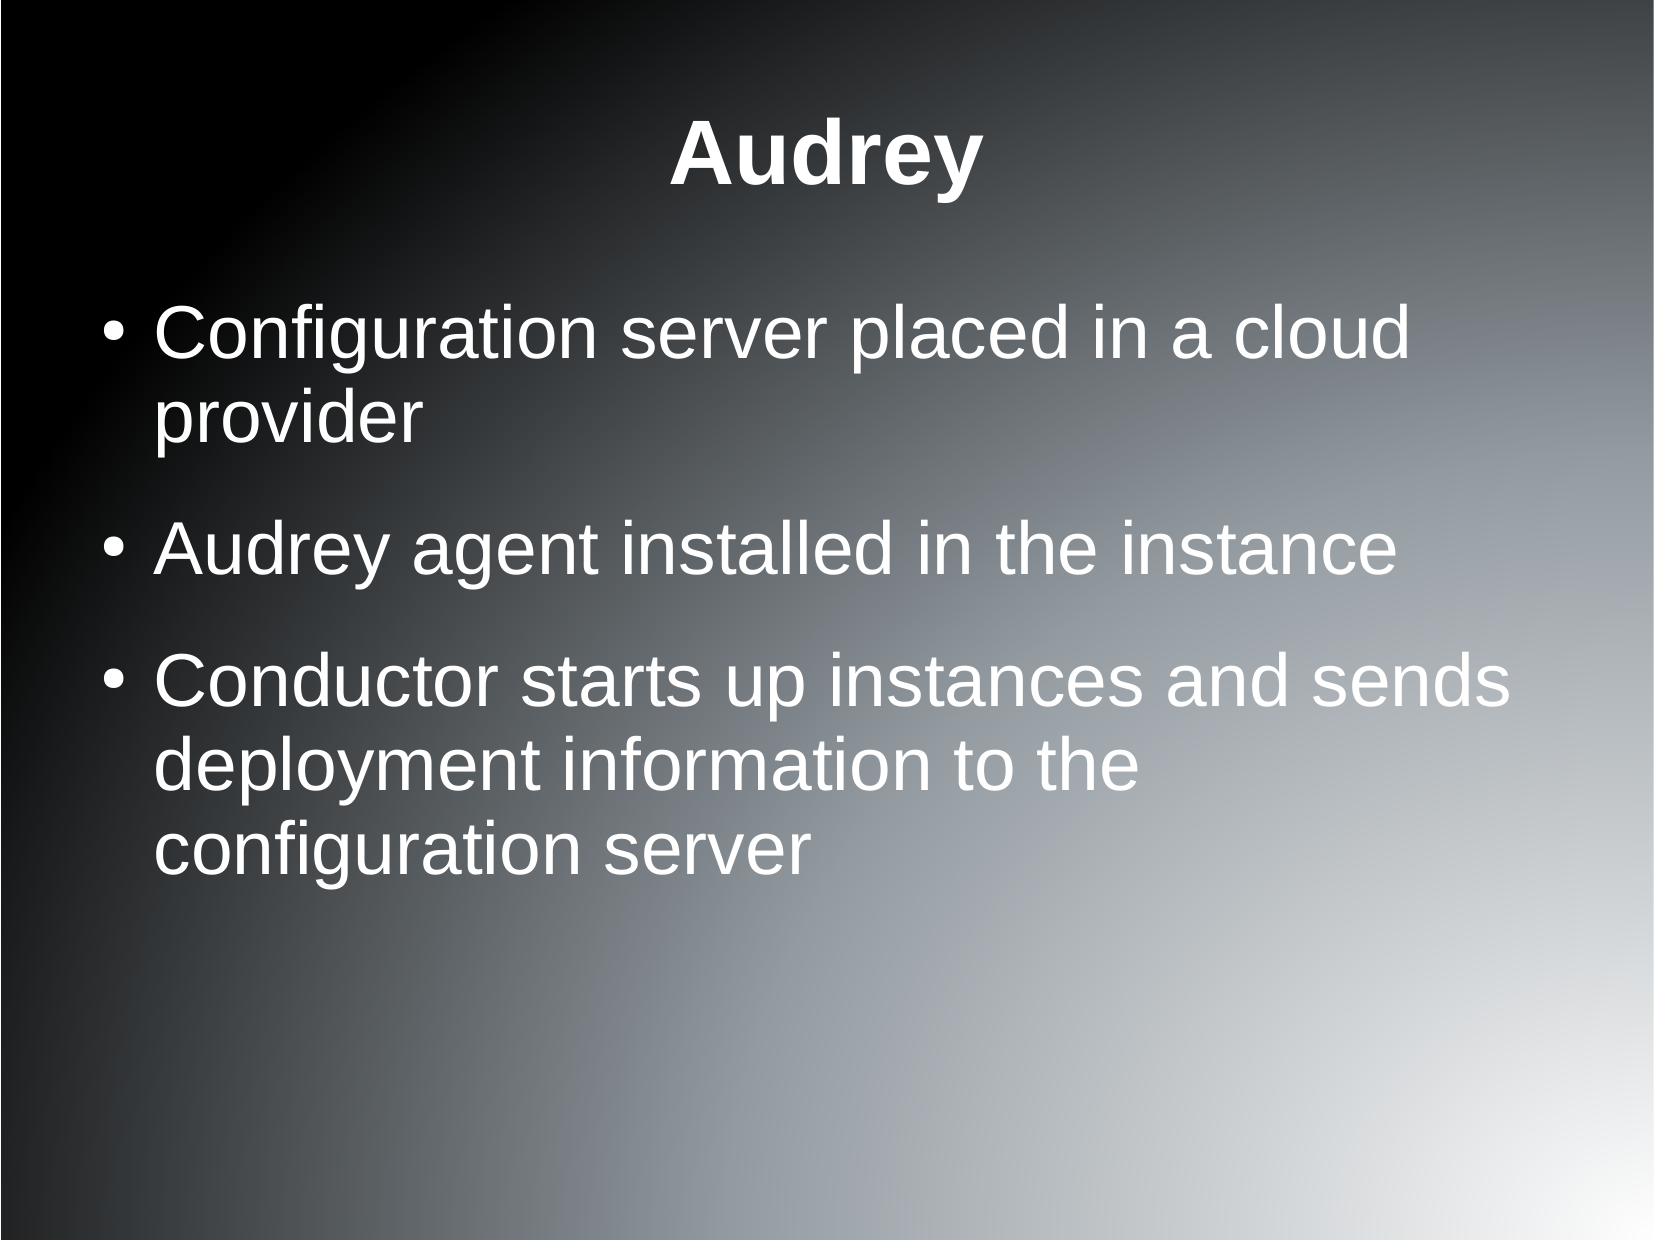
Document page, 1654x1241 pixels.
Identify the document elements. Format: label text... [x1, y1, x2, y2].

title Audrey [82, 49, 1571, 257]
picture [1, 0, 1654, 1240]
list Configuration server placed in a cloud provider Audrey agent installed in the instance Conductor starts up instances and sends deployment information to the configuration server [82, 290, 1571, 1156]
